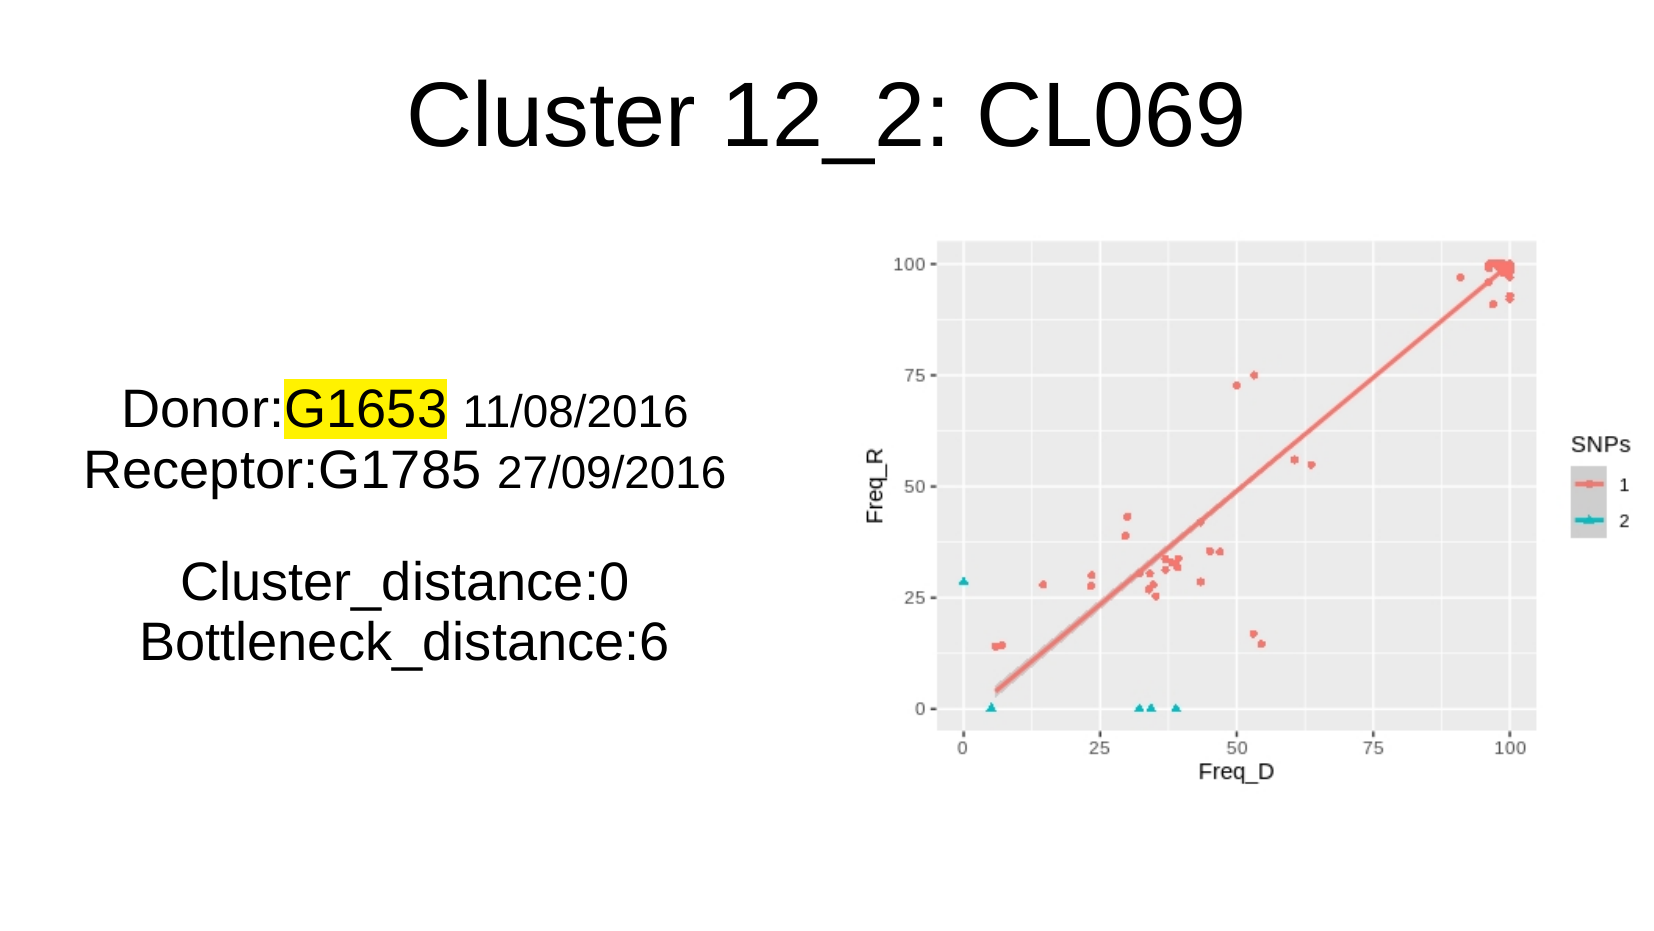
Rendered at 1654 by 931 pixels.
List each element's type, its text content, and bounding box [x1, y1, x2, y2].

title Cluster 12_2: CL069 [82, 37, 1571, 193]
text_box Donor:G1653 11/08/2016 Receptor:G1785 27/09/2016 Cluster_distance:0 Bottleneck_distance:6 [30, 255, 781, 796]
picture [856, 230, 1654, 796]
